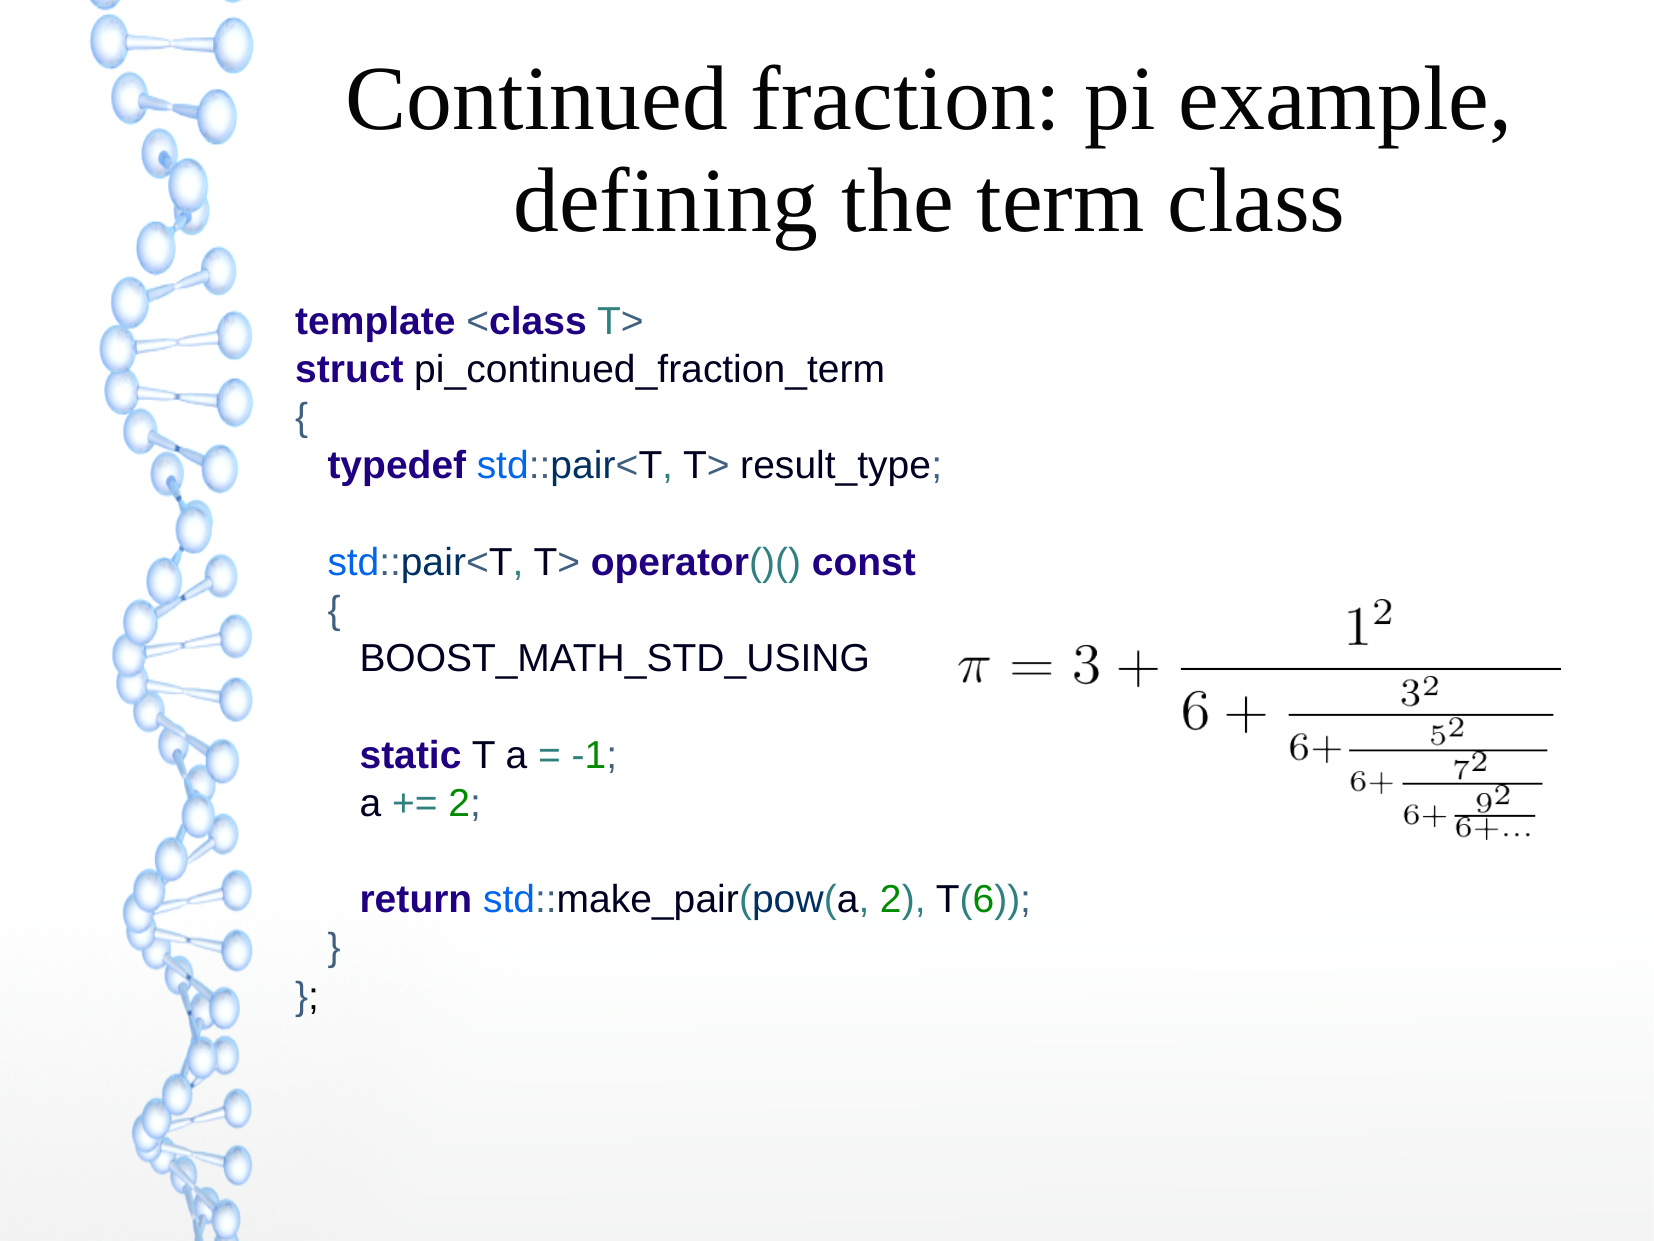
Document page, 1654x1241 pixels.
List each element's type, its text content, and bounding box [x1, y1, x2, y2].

picture [0, 0, 1654, 1241]
title Continued fraction: pi example, defining the term class [265, 47, 1595, 252]
list template <class T> struct pi_continued_fraction_term { typedef std::pair<T, T> result_type; std::pair<T, T> operator()() const { BOOST_MATH_STD_USING static T a = -1; a += 2; return std::make_pair(pow(a, 2), T(6)); } }; [295, 299, 1624, 1019]
